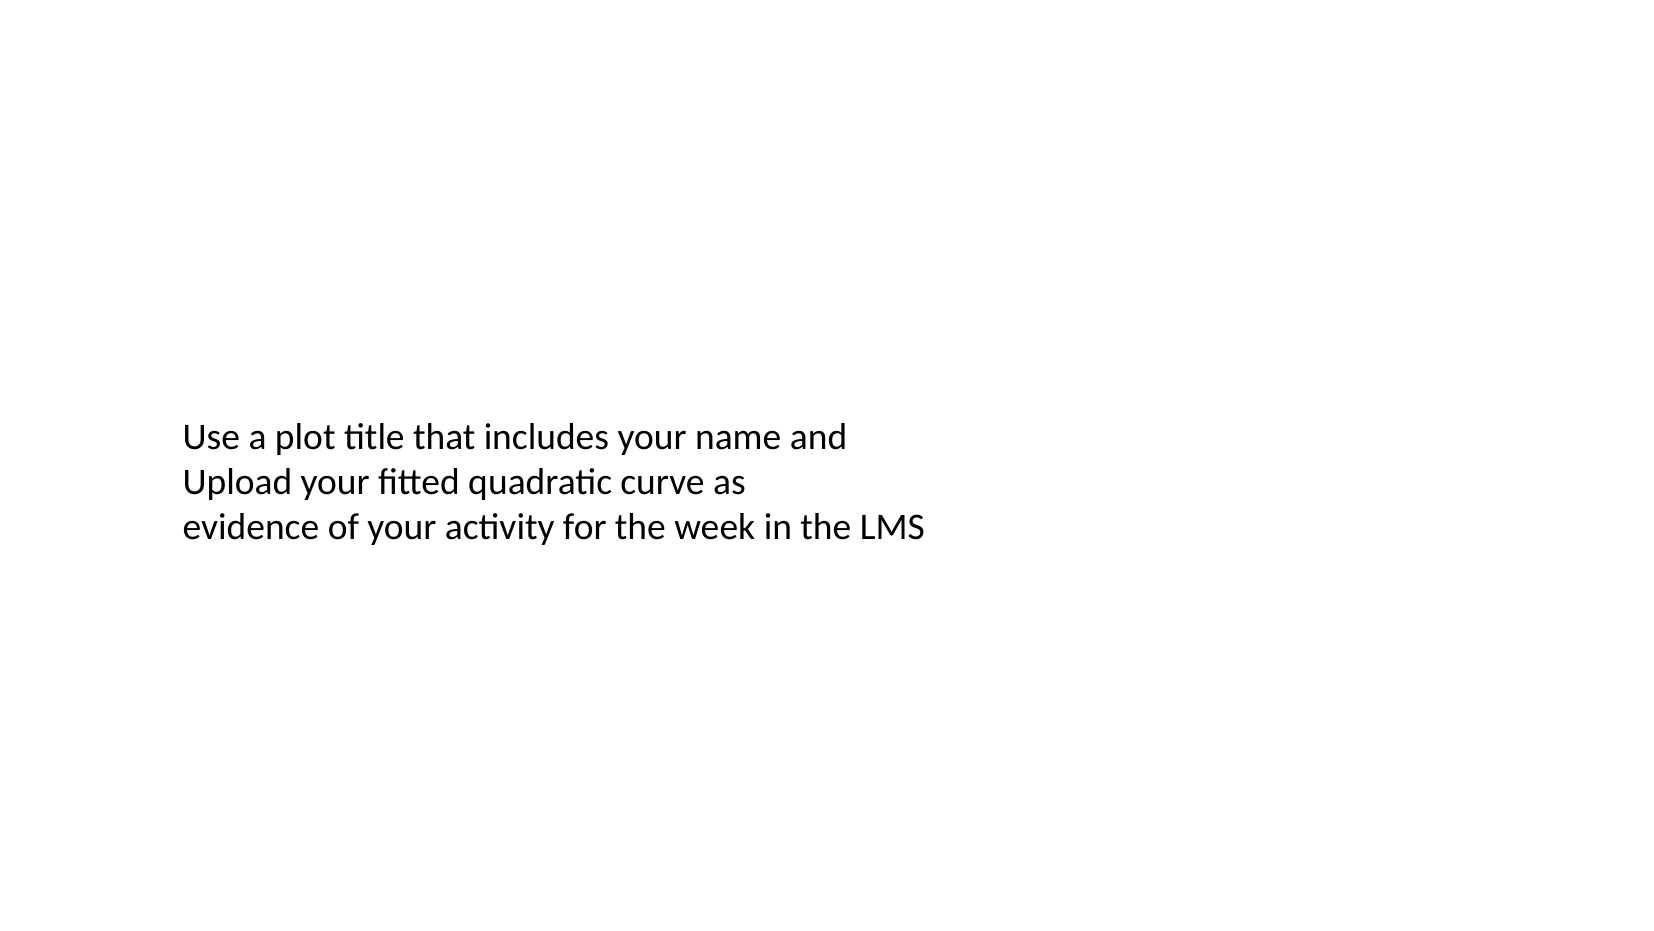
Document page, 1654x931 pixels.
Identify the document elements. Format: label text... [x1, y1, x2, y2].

text_box Use a plot title that includes your name and Upload your fitted quadratic curve as evidence of your activity for the week in the LMS [167, 404, 950, 557]
